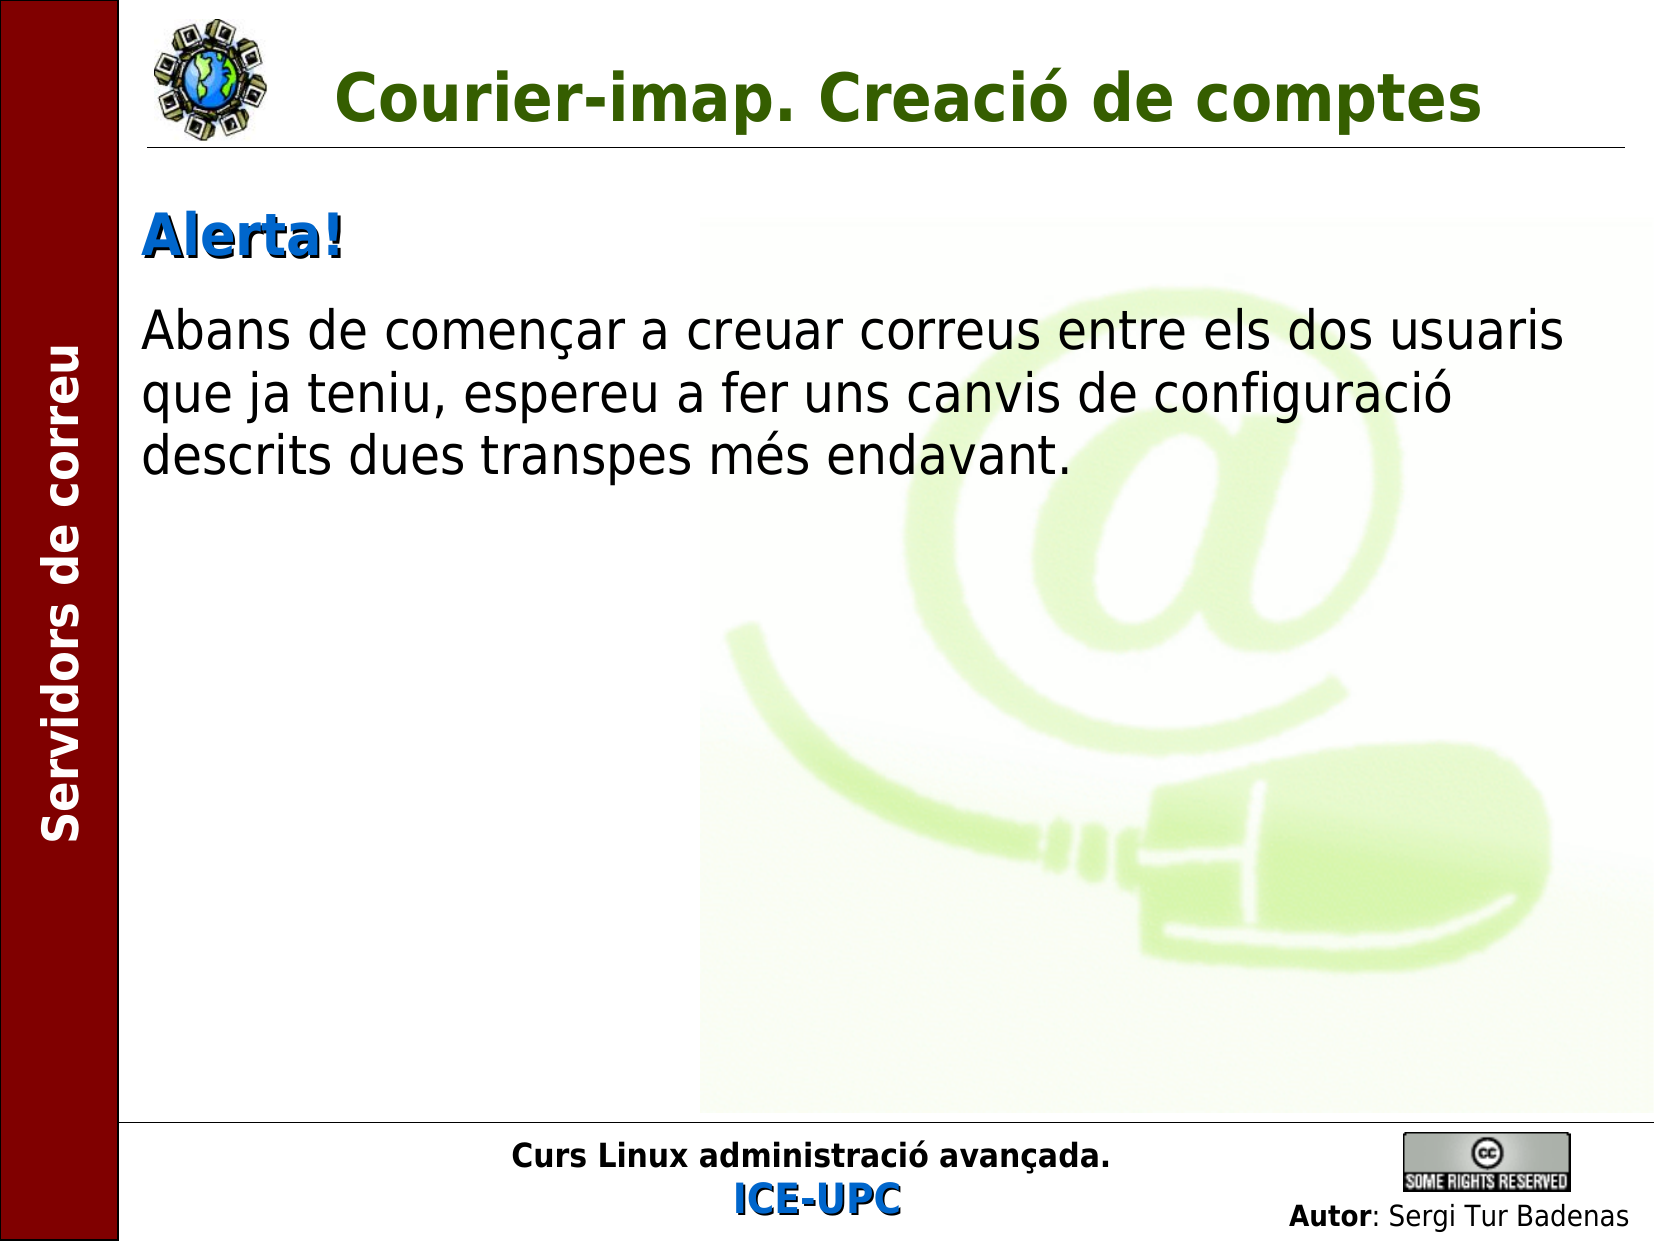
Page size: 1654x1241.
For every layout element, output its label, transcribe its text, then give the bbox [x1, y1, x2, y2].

picture [700, 217, 1654, 1113]
title Courier-imap. Creació de comptes [165, 56, 1654, 141]
picture [154, 19, 268, 142]
list Alerta! Abans de començar a creuar correus entre els dos usuaris que ja teniu, espereu a fer uns canvis de configuració descrits dues transpes més endavant. [141, 201, 1630, 1037]
picture [1403, 1132, 1571, 1192]
